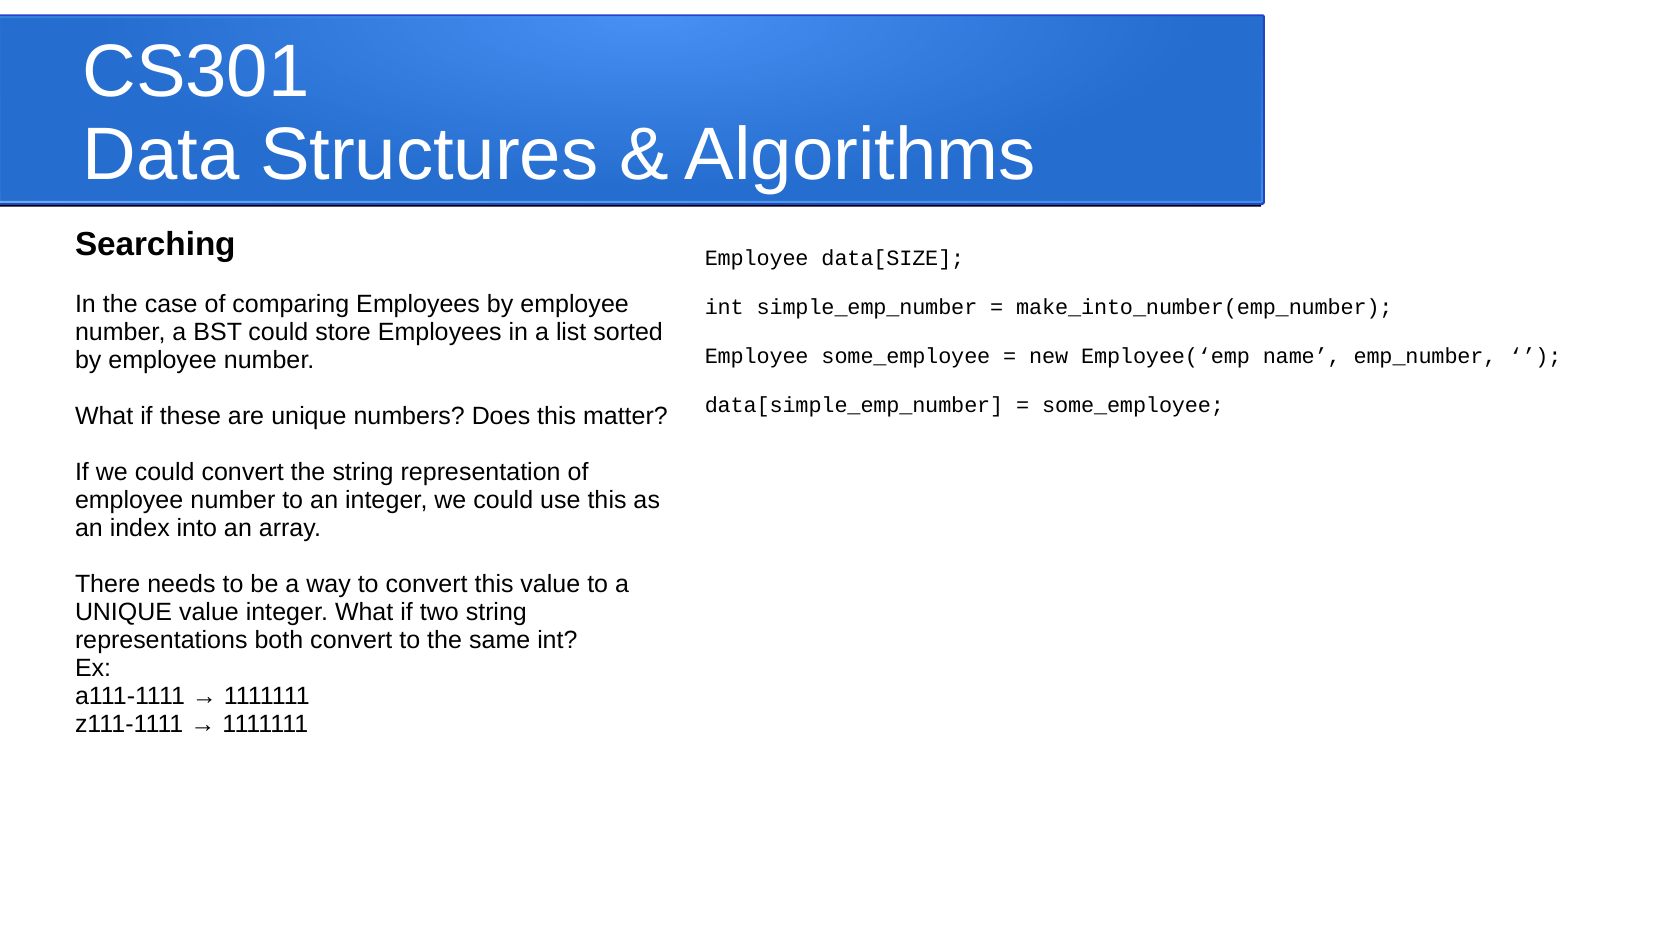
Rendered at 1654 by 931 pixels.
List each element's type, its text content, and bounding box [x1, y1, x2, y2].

title CS301 Data Structures & Algorithms [82, 29, 1235, 196]
text_box Employee data[SIZE]; int simple_emp_number = make_into_number(emp_number); Employee some_employee = new Employee(‘emp name’, emp_number, ‘’); data[simple_emp_number] = some_employee; [690, 240, 1636, 841]
subtitle Searching In the case of comparing Employees by employee number, a BST could store Employees in a list sorted by employee number. What if these are unique numbers? Does this matter? If we could convert the string representation of employee number to an integer, we could use this as an index into an array. There needs to be a way to convert this value to a UNIQUE value integer. What if two string representations both convert to the same int? Ex: a111-1111 → 1111111 z111-1111 → 1111111 [75, 225, 676, 822]
